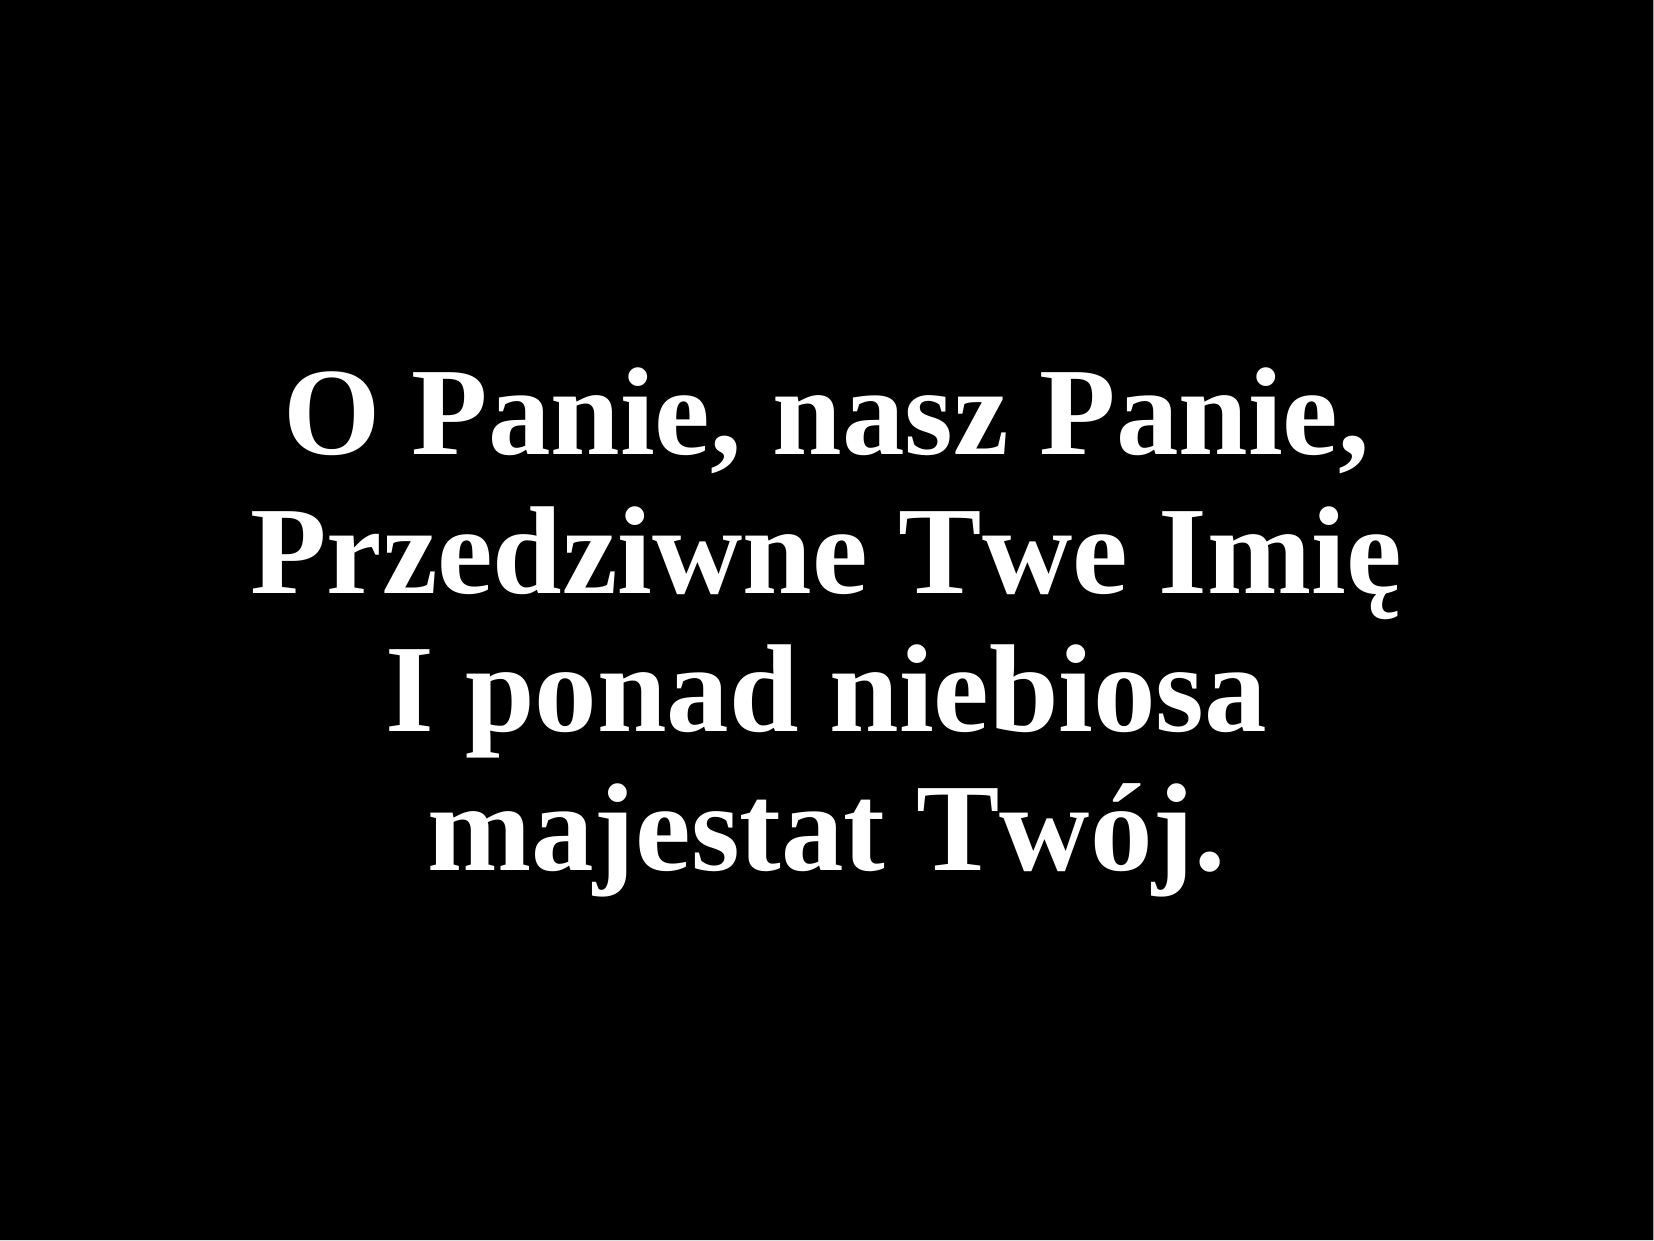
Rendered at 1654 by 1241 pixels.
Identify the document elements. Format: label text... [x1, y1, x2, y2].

title O Panie, nasz Panie, Przedziwne Twe Imię I ponad niebiosa majestat Twój. [0, 0, 1654, 1241]
